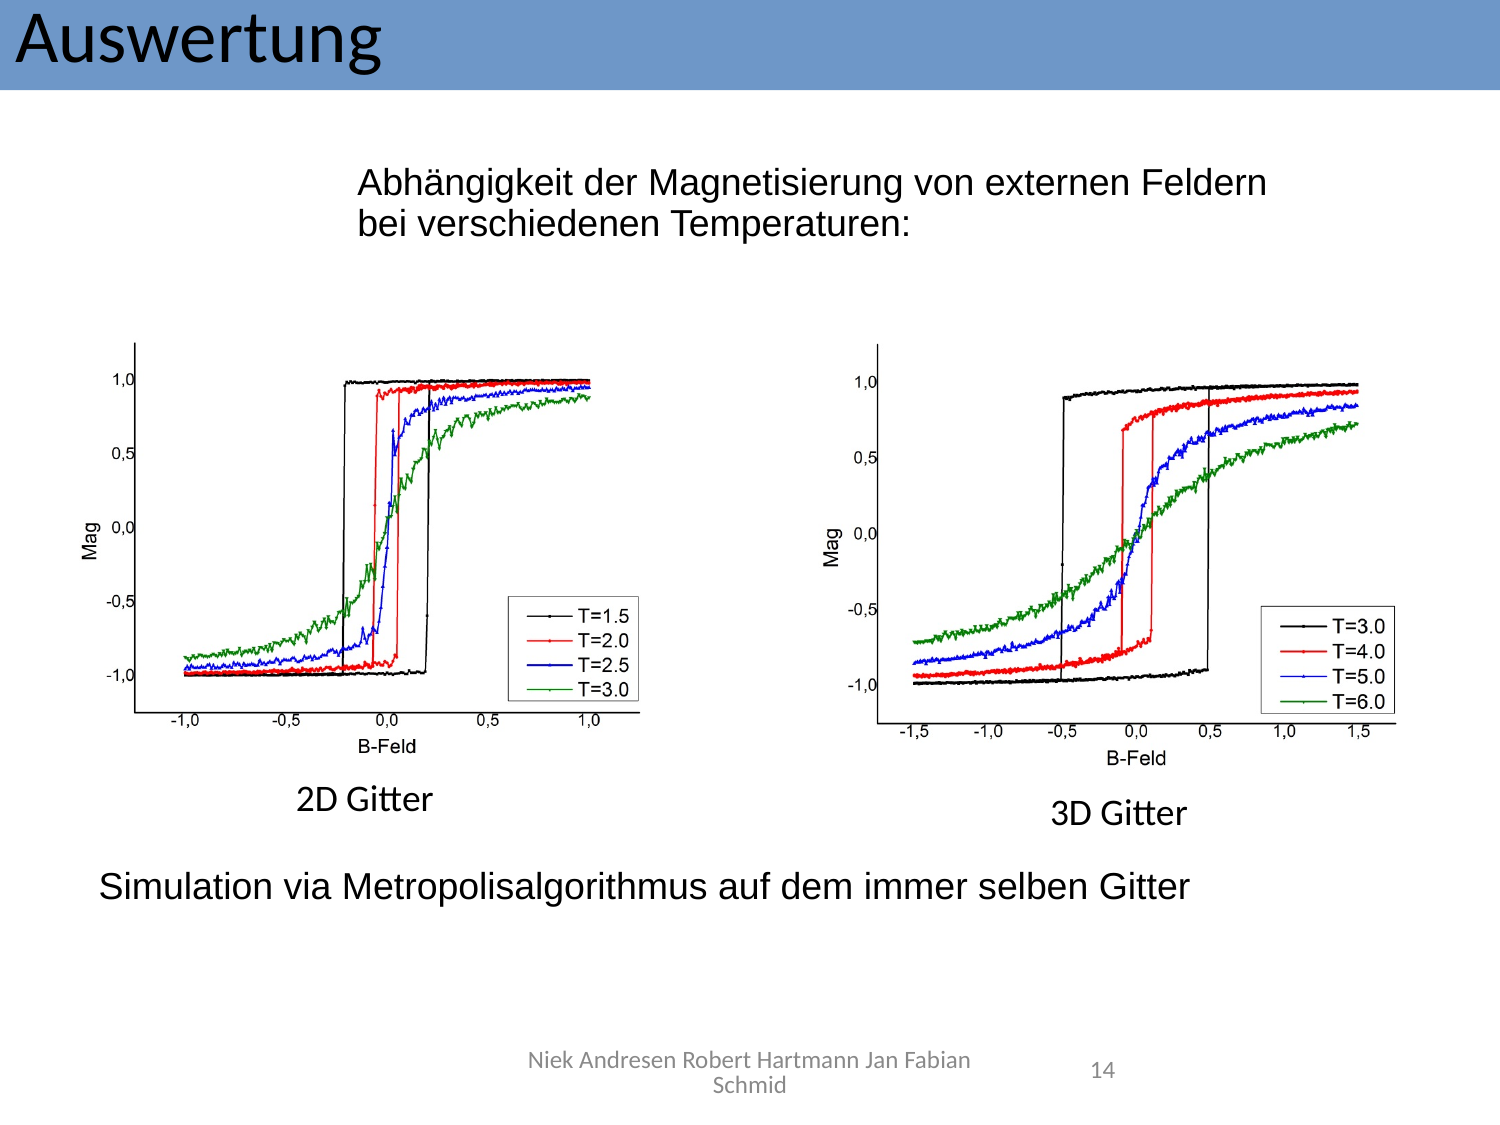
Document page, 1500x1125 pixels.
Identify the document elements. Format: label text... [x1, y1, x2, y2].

text_box 3D Gitter [1035, 780, 1206, 841]
text_box Niek Andresen Robert Hartmann Jan Fabian Schmid [512, 1042, 988, 1103]
picture [2, 284, 1500, 811]
text_box Auswertung [0, 0, 1500, 91]
text_box 2D Gitter [280, 766, 452, 827]
text_box [1074, 1042, 1426, 1103]
text_box Simulation via Metropolisalgorithmus auf dem immer selben Gitter [83, 857, 1206, 915]
text_box Abhängigkeit der Magnetisierung von externen Feldern bei verschiedenen Temperaturen: [342, 153, 1283, 253]
